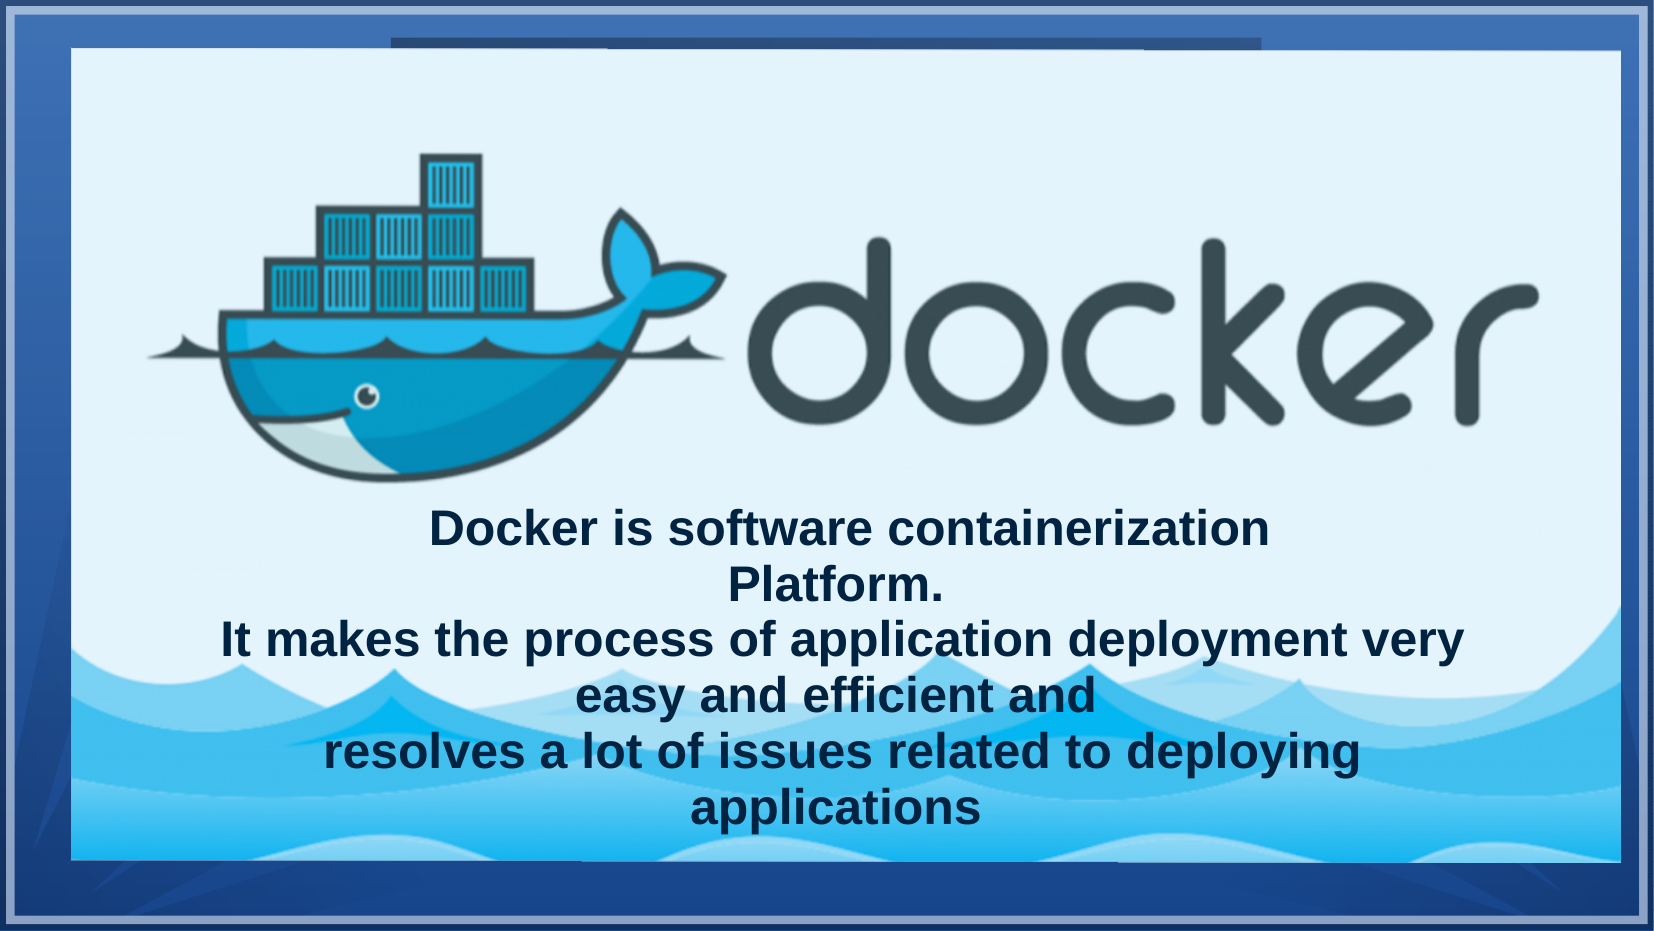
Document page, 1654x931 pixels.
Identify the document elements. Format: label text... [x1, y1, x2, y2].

picture [70, 47, 1621, 863]
text_box Docker is software containerization Platform. It makes the process of application deployment very easy and efficient and resolves a lot of issues related to deploying applications [165, 437, 1507, 843]
